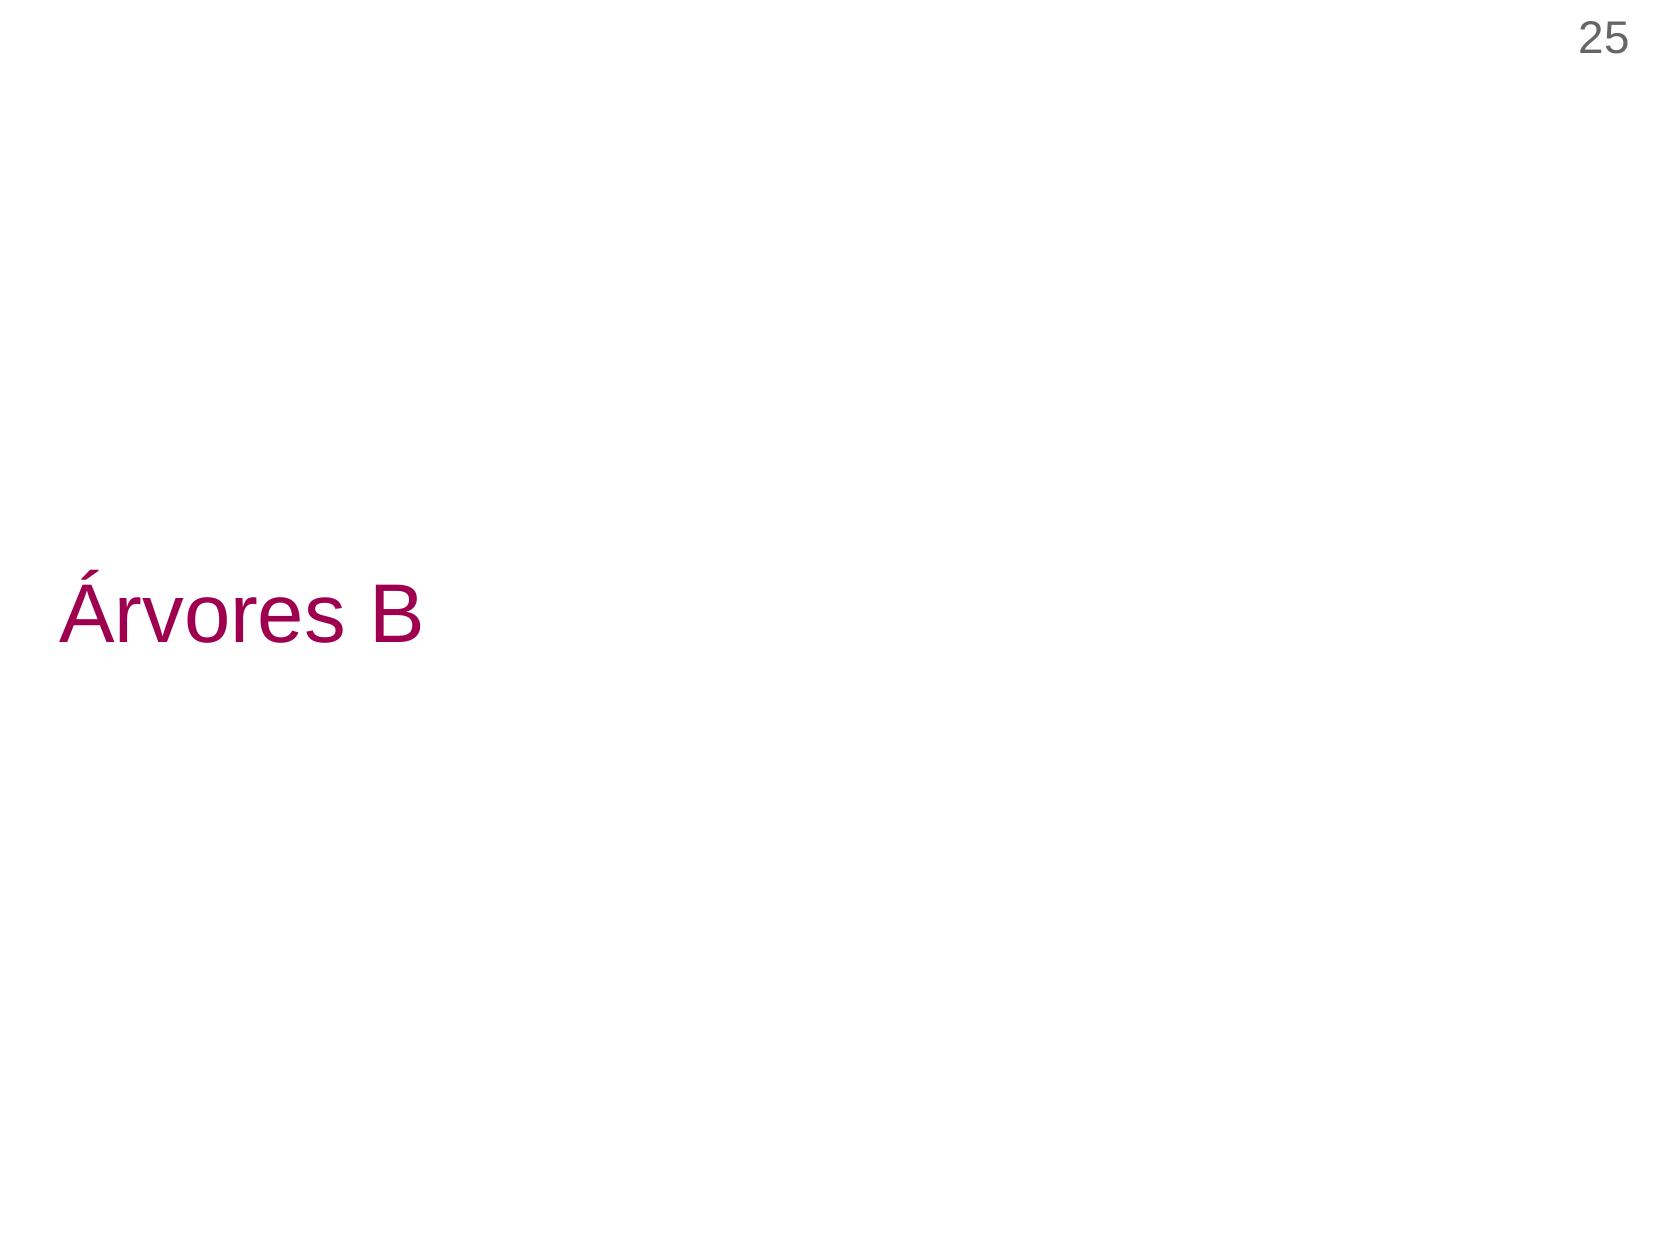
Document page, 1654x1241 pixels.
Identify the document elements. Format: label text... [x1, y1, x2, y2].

title Árvores B [59, 35, 1595, 1199]
